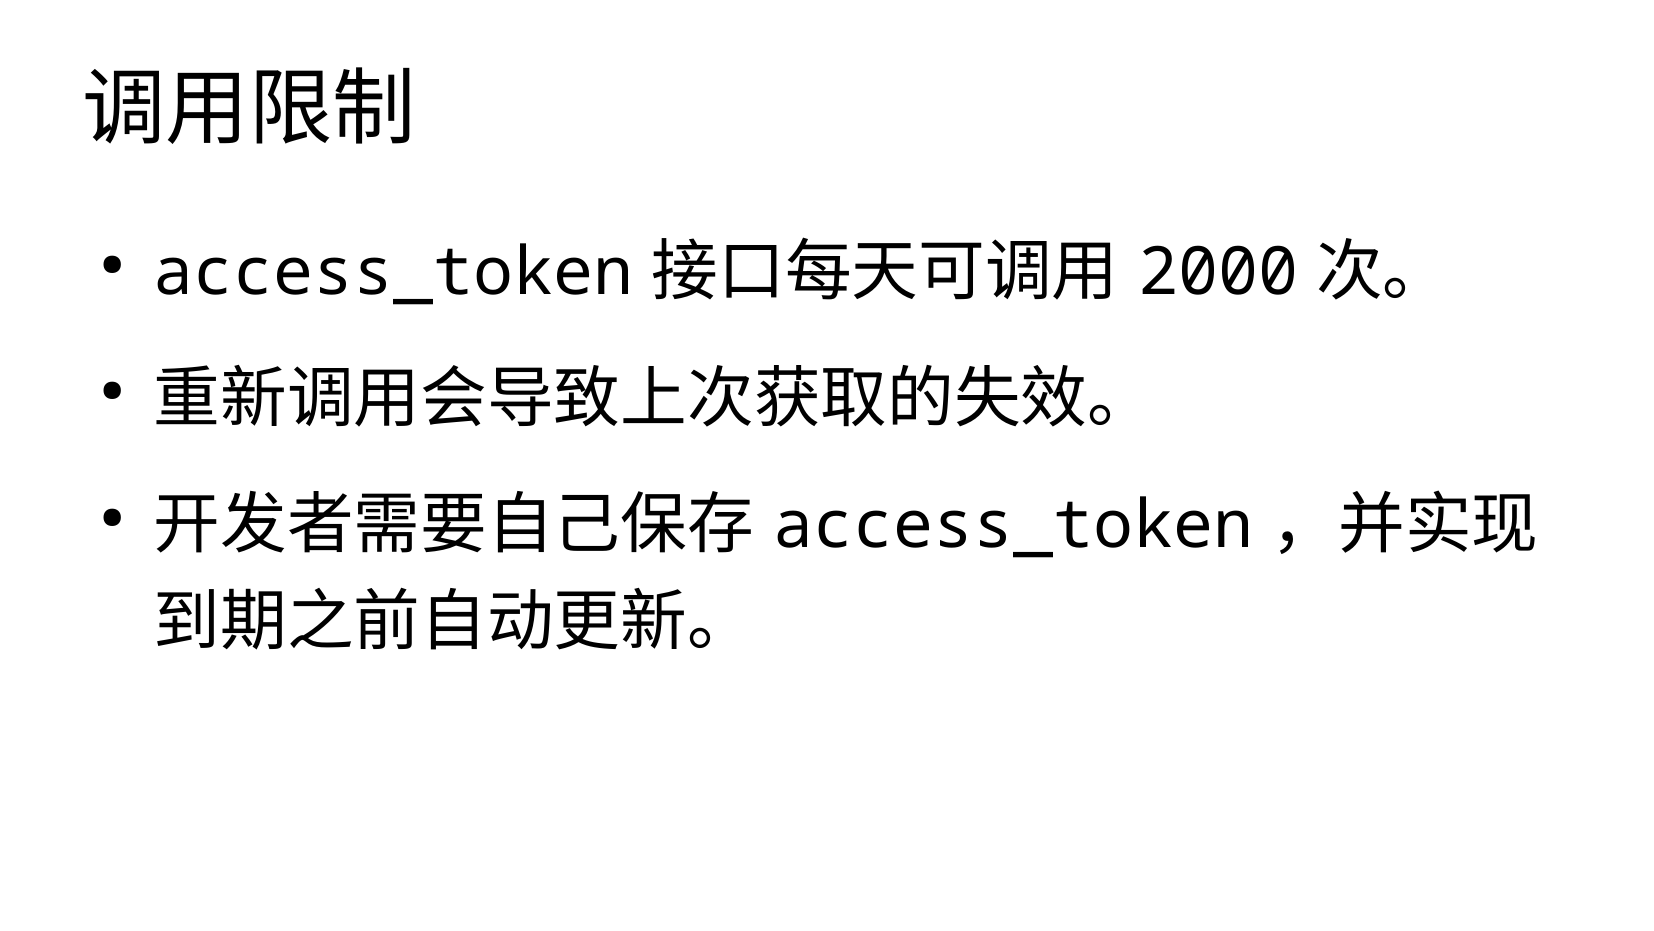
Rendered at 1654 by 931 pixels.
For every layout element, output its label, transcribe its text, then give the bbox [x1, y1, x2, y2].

list access_token接口每天可调用2000次。 重新调用会导致上次获取的失效。 开发者需要自己保存access_token，并实现到期之前自动更新。 [82, 217, 1571, 758]
title 调用限制 [82, 37, 1571, 166]
